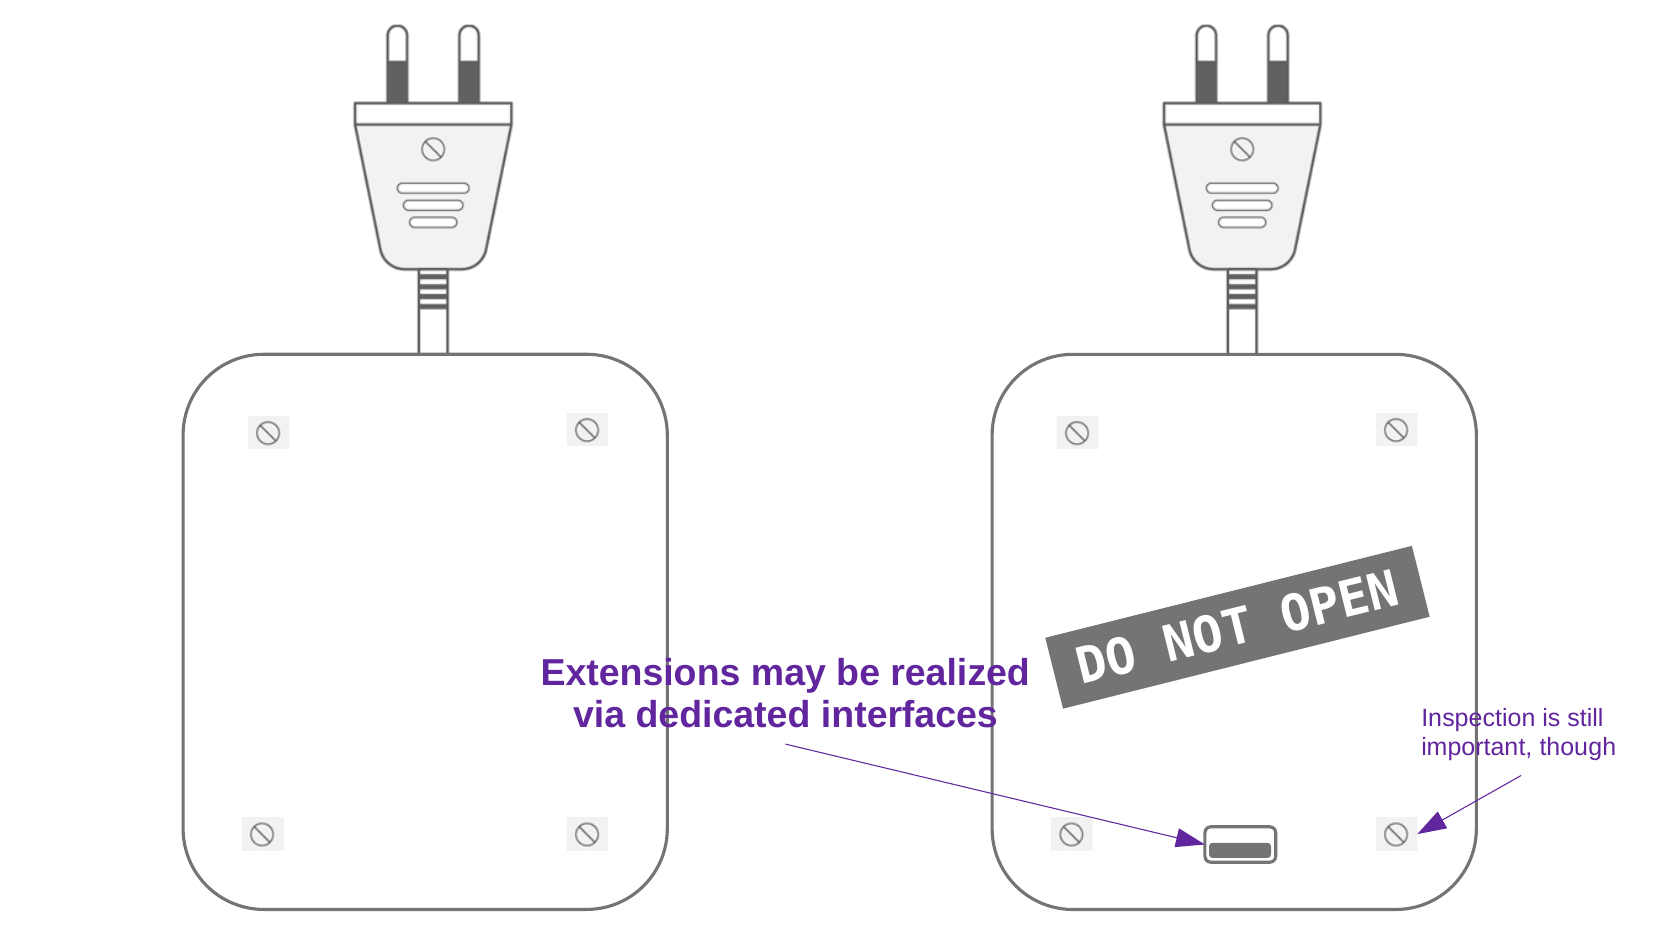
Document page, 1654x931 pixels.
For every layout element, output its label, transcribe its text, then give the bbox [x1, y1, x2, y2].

text_box [1207, 829, 1274, 860]
picture [1375, 413, 1418, 446]
text_box [992, 354, 1477, 910]
picture [1056, 416, 1099, 449]
text_box Extensions may be realized via dedicated interfaces [519, 643, 1052, 745]
picture [1145, 0, 1335, 354]
text_box Inspection is still important, though [1406, 696, 1636, 776]
text_box DO NOT OPEN [1045, 545, 1430, 709]
picture [242, 817, 284, 851]
picture [1051, 817, 1093, 851]
picture [566, 413, 609, 446]
picture [1375, 817, 1418, 851]
picture [336, 0, 526, 354]
text_box [183, 354, 668, 910]
picture [566, 817, 609, 851]
picture [247, 416, 290, 449]
